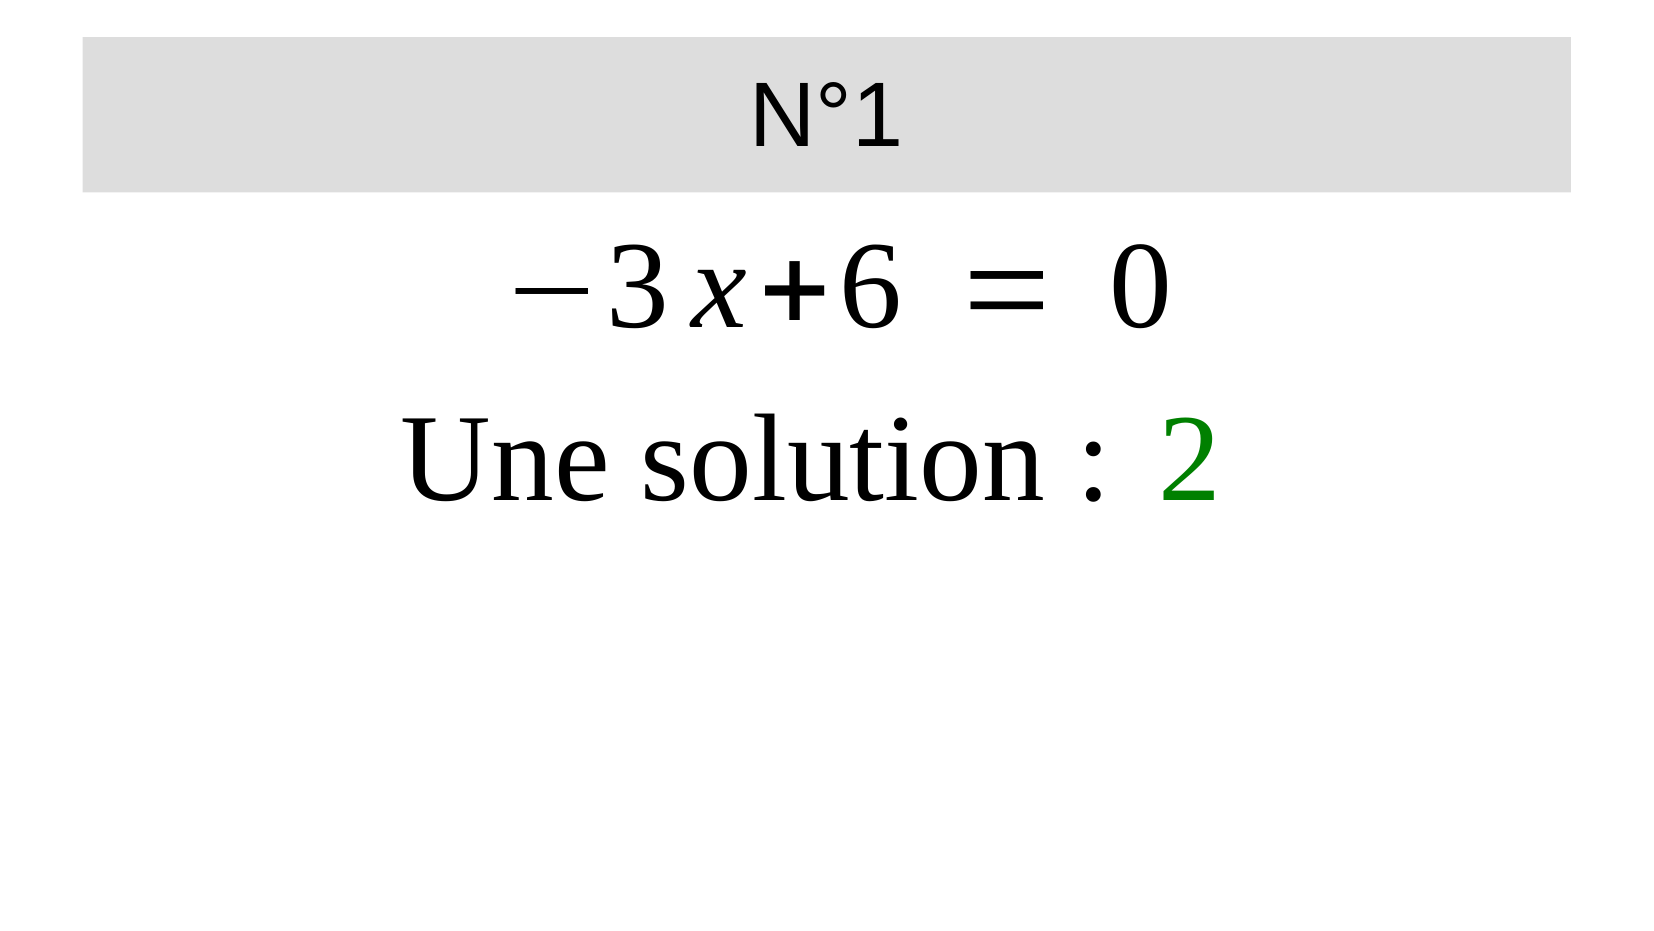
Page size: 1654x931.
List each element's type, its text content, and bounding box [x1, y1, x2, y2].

chart [496, 216, 1182, 355]
chart [389, 389, 1230, 528]
title N°1 [82, 37, 1571, 193]
